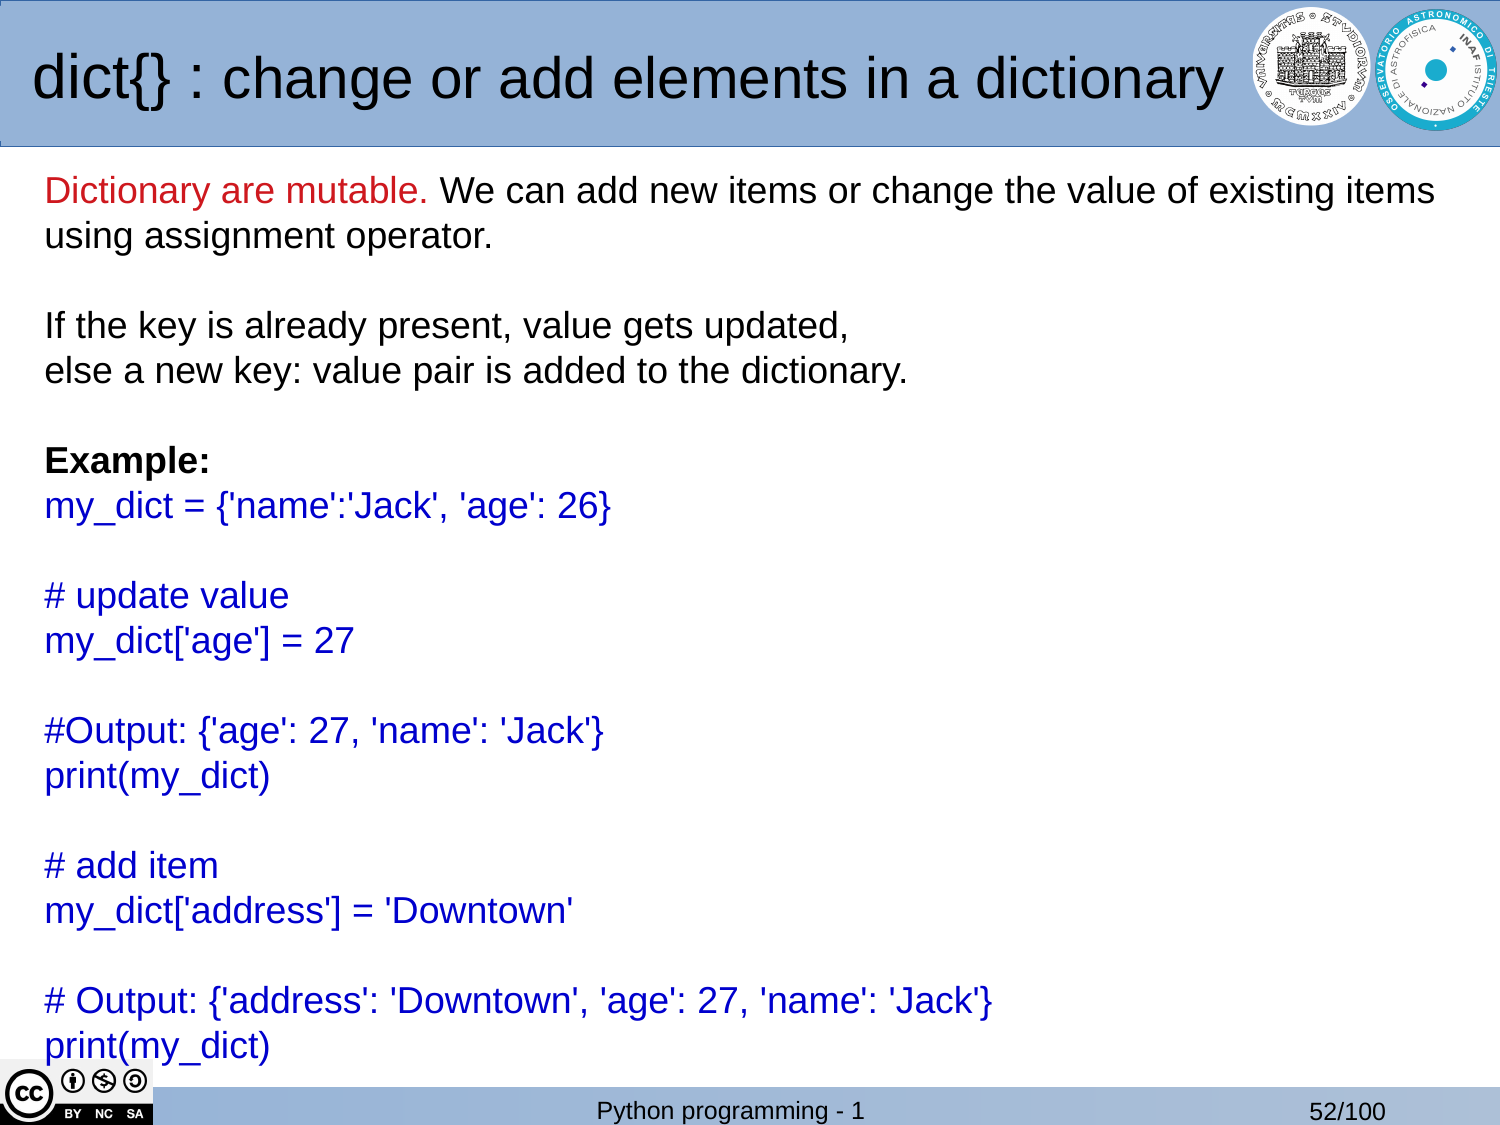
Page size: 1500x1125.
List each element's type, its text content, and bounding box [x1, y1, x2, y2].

picture [0, 1059, 153, 1125]
picture [1253, 0, 1500, 156]
text_box dict{} : change or add elements in a dictionary [0, 5, 1253, 141]
list Dictionary are mutable. We can add new items or change the value of existing items using assignment operator. If the key is already present, value gets updated, else a new key: value pair is added to the dictionary. Example: my_dict = {'name':'Jack', 'age': 26} # update value my_dict['age'] = 27 #Output: {'age': 27, 'name': 'Jack'} print(my_dict) # add item my_dict['address'] = 'Downtown' # Output: {'address': 'Downtown', 'age': 27, 'name': 'Jack'} print(my_dict) [29, 158, 1500, 1071]
